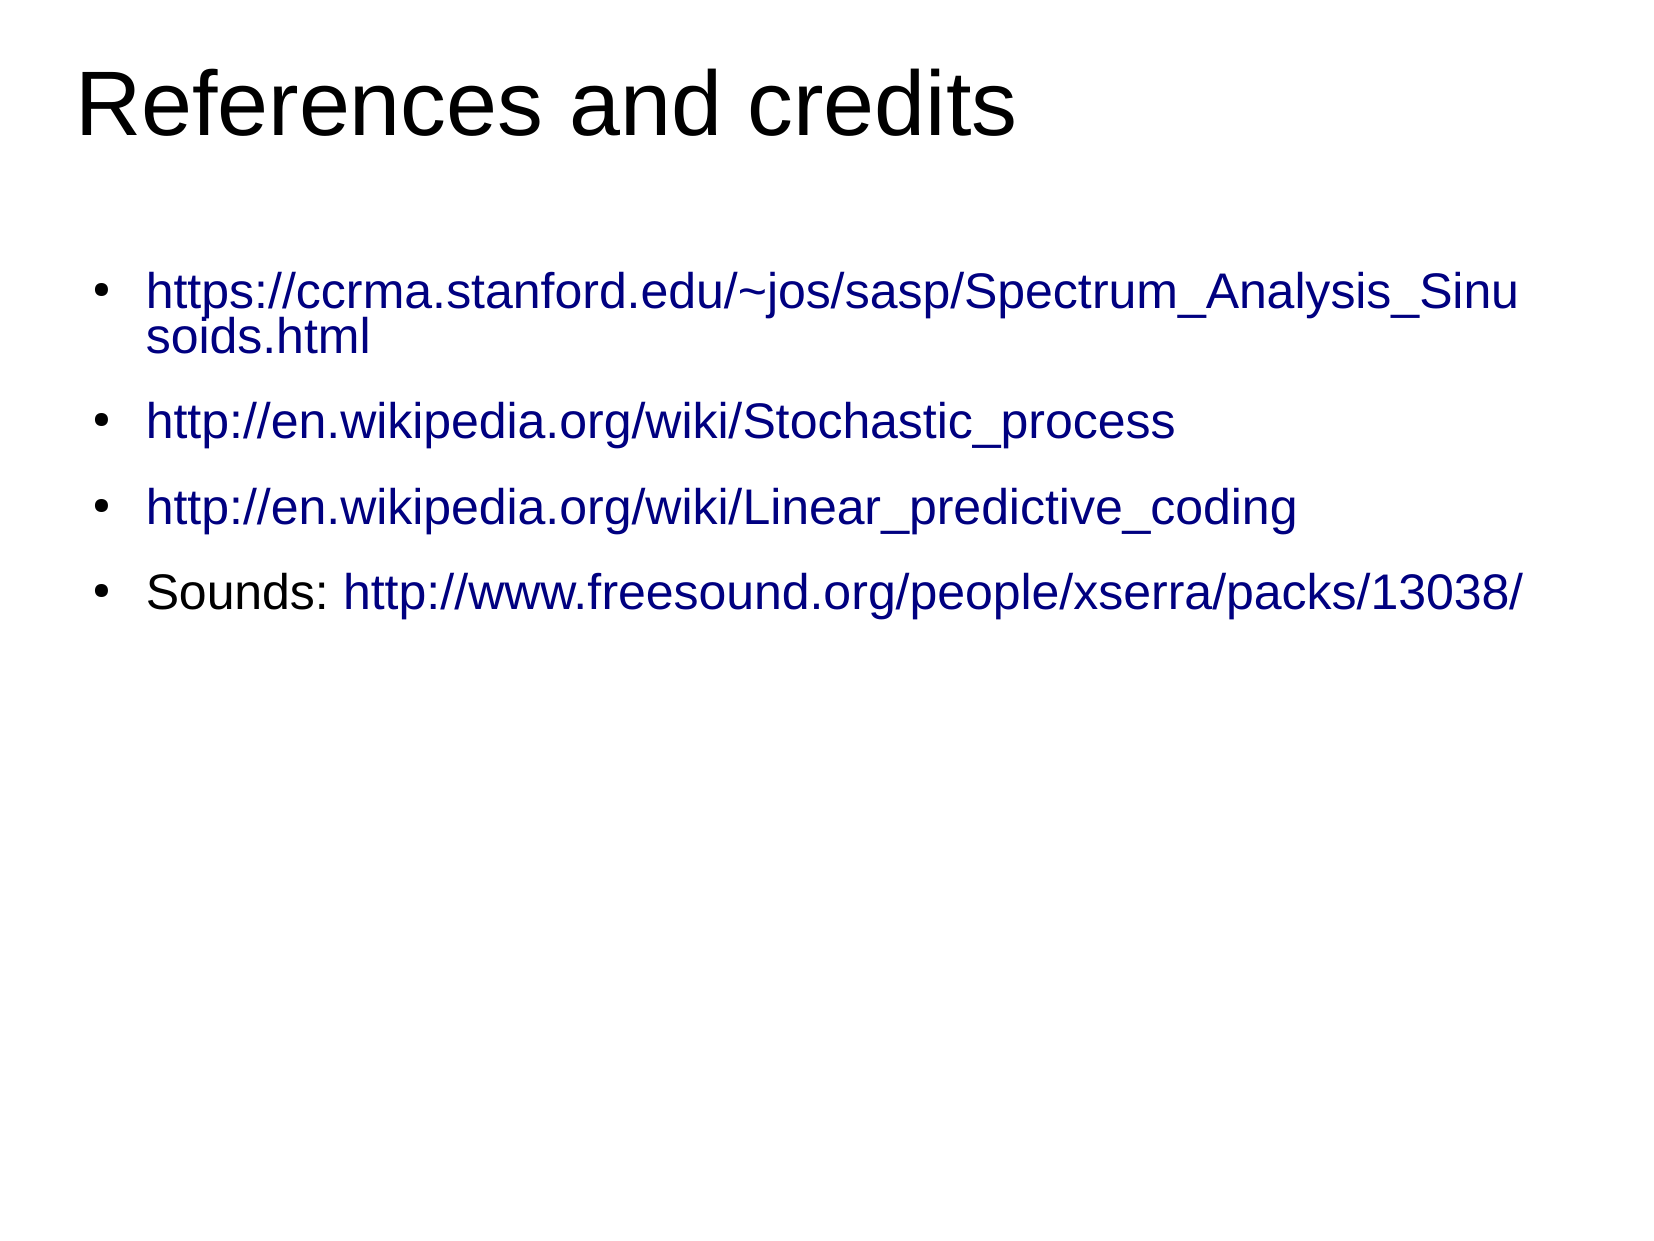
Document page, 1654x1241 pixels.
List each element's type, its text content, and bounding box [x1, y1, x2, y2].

title References and credits [75, 9, 1425, 198]
list https://ccrma.stanford.edu/~jos/sasp/Spectrum_Analysis_Sinusoids.html http://en.wikipedia.org/wiki/Stochastic_process http://en.wikipedia.org/wiki/Linear_predictive_coding Sounds: http://www.freesound.org/people/xserra/packs/13038/ [75, 263, 1546, 916]
